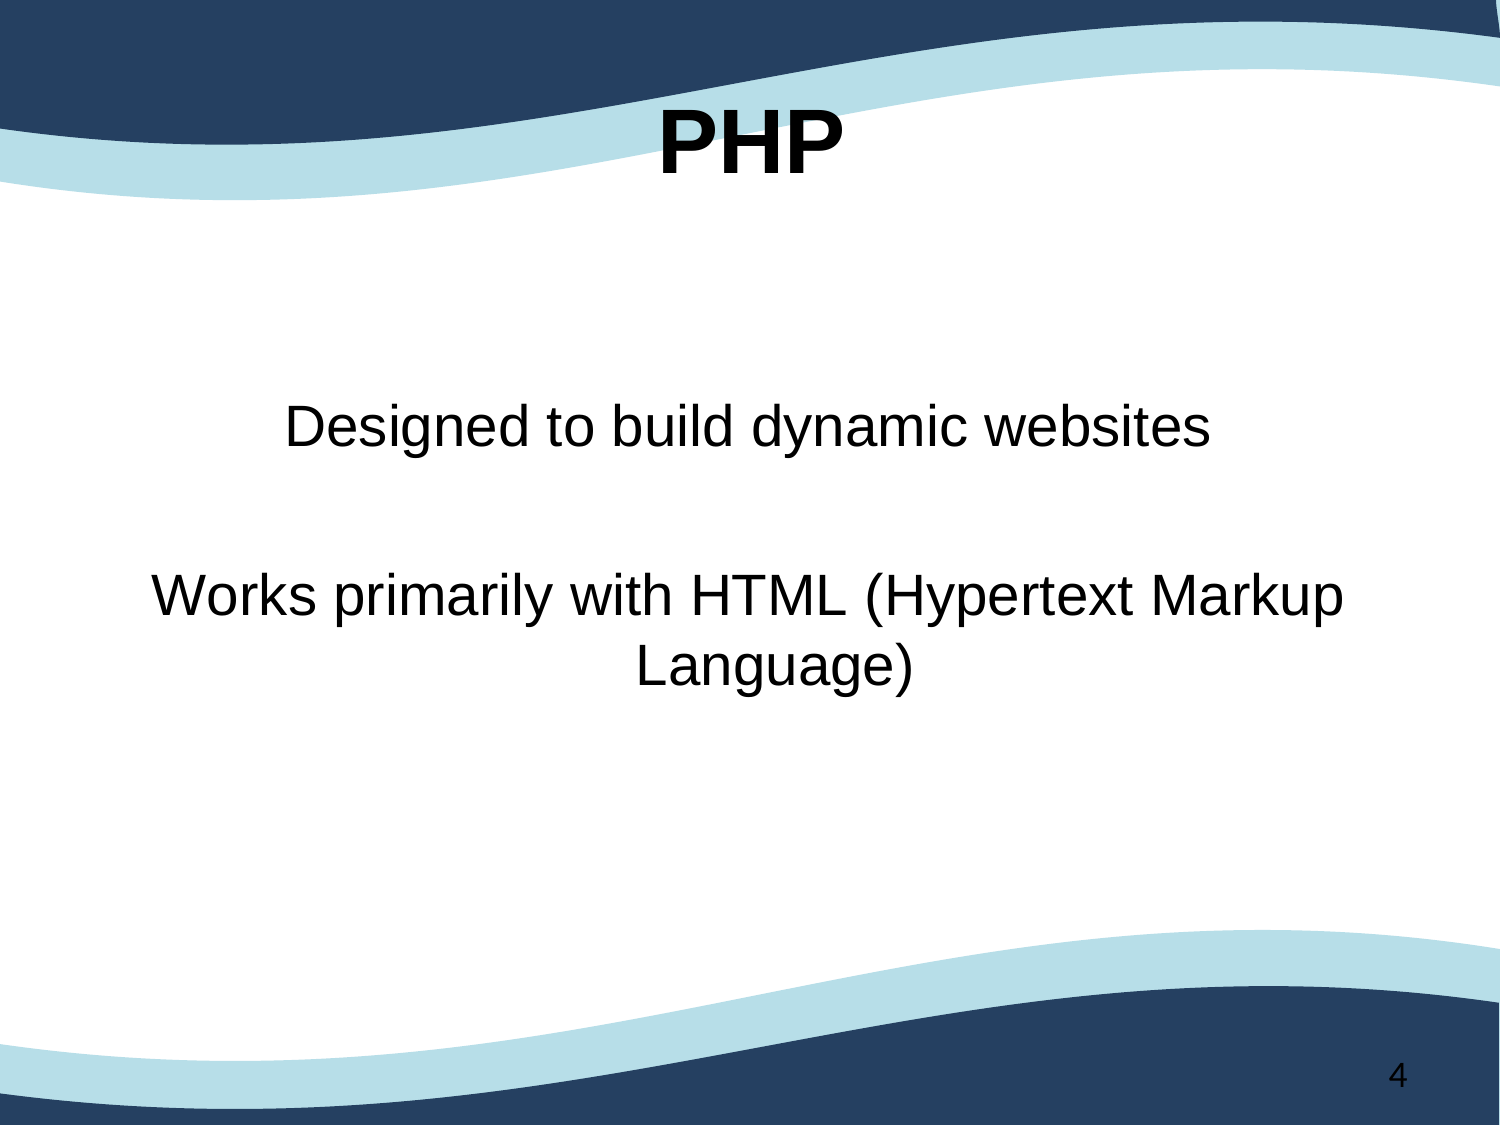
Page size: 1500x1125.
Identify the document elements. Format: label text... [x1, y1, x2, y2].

text_box PHP [76, 42, 1427, 231]
text_box Designed to build dynamic websites Works primarily with HTML (Hypertext Markup Language) [88, 261, 1408, 1004]
